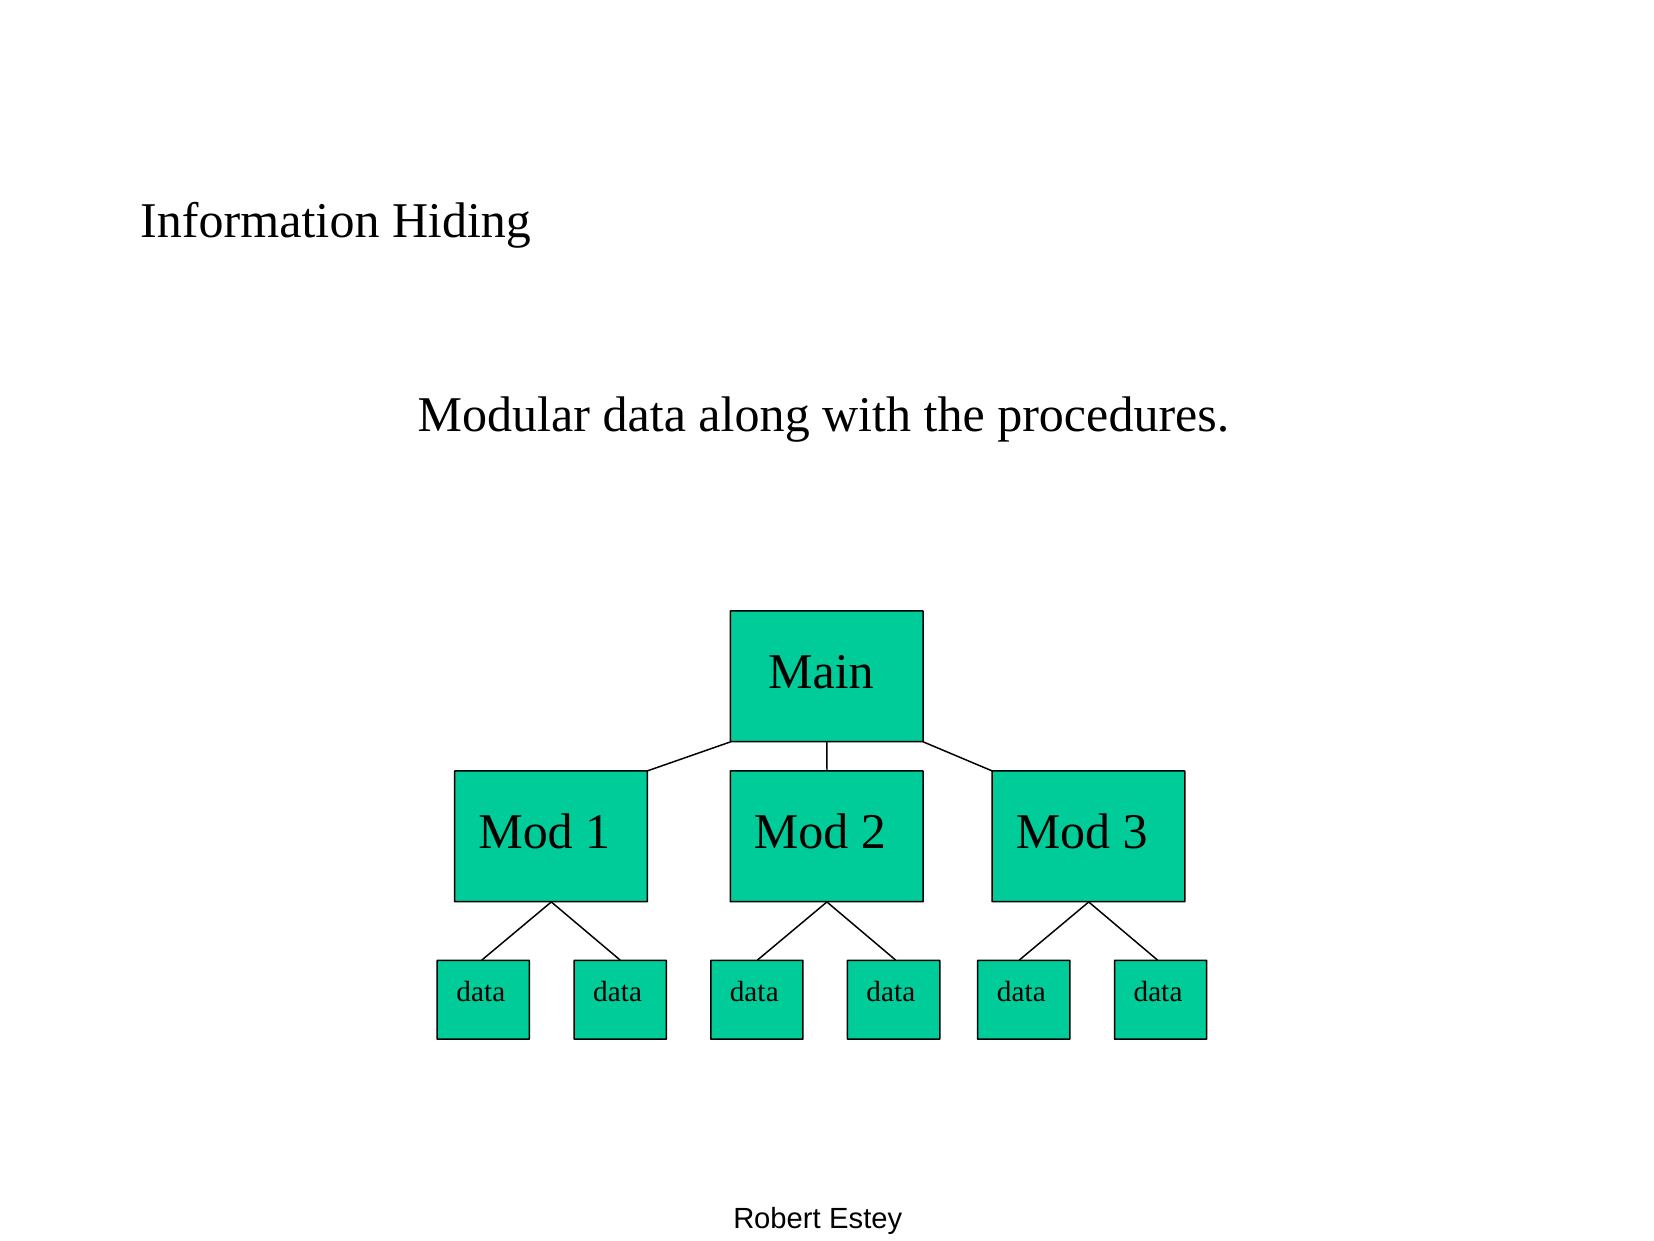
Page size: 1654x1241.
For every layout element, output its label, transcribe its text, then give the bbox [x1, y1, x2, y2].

text_box data [996, 975, 1051, 1014]
text_box data [866, 975, 921, 1014]
text_box Mod 2 [754, 804, 900, 869]
text_box data [1133, 975, 1188, 1014]
text_box Information Hiding [140, 193, 572, 258]
text_box [0, 0, 1654, 1241]
text_box Modular data along with the procedures. [417, 387, 1231, 452]
text_box data [456, 975, 511, 1014]
text_box data [729, 975, 785, 1014]
text_box Mod 3 [1015, 804, 1162, 869]
text_box Mod 1 [478, 804, 624, 869]
text_box Robert Estey [733, 1201, 921, 1240]
text_box Main [768, 644, 885, 709]
text_box data [593, 975, 648, 1014]
